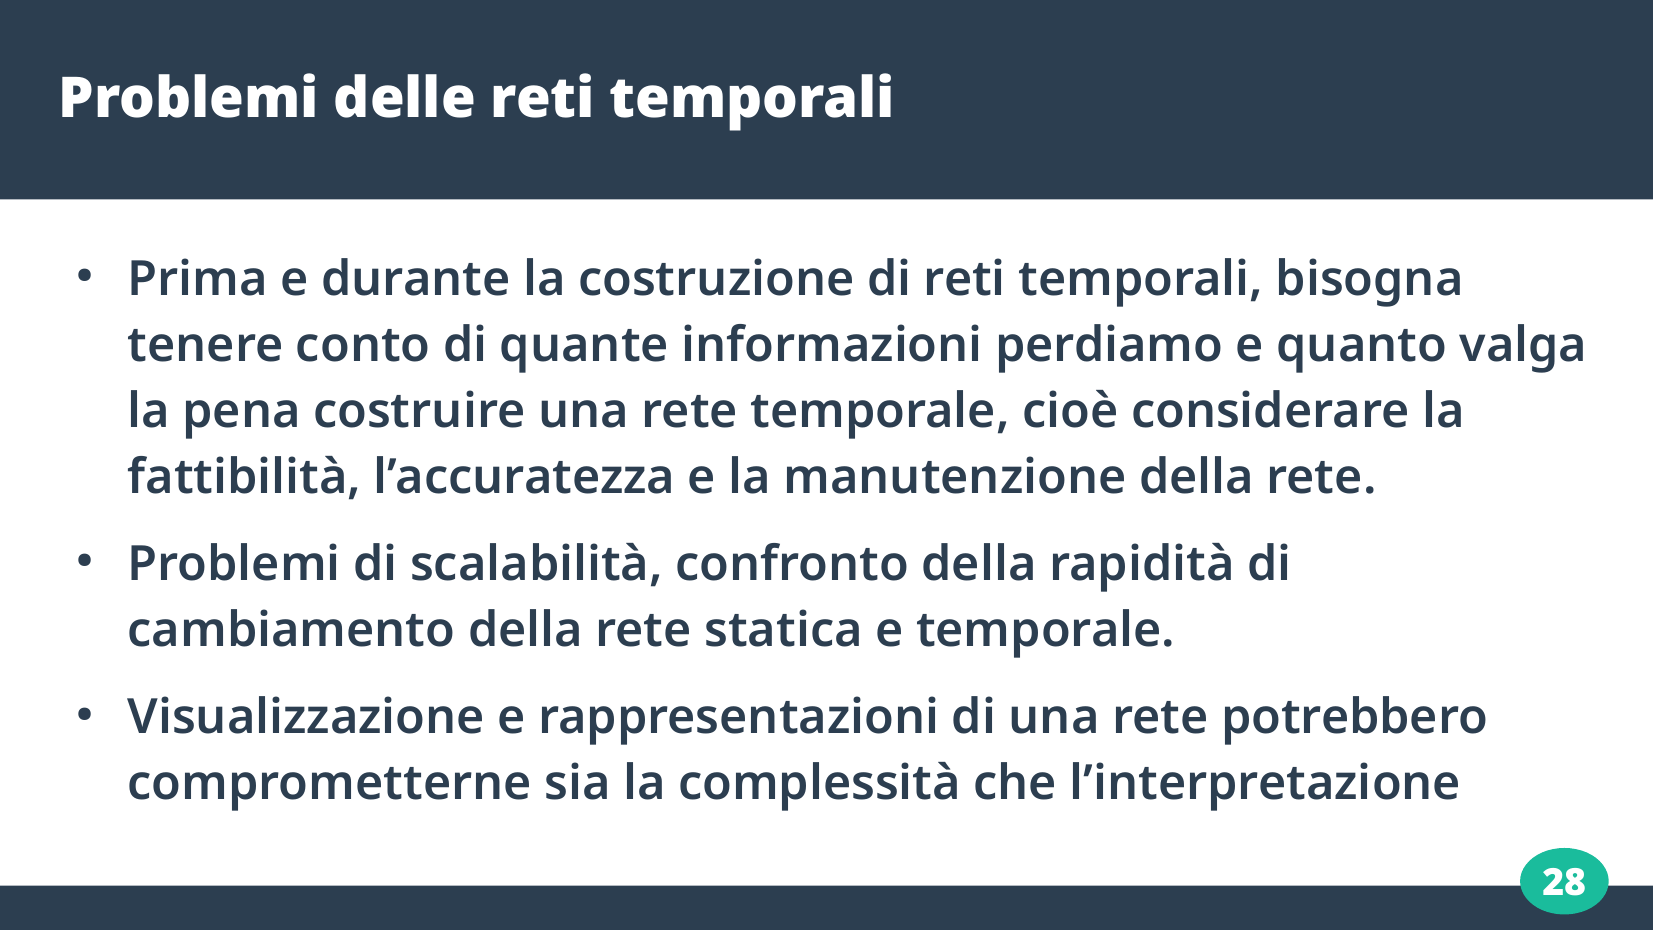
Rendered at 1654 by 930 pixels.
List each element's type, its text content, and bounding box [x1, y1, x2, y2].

title Problemi delle reti temporali [58, 36, 1594, 155]
list Prima e durante la costruzione di reti temporali, bisogna tenere conto di quante informazioni perdiamo e quanto valga la pena costruire una rete temporale, cioè considerare la fattibilità, l’accuratezza e la manutenzione della rete. Problemi di scalabilità, confronto della rapidità di cambiamento della rete statica e temporale. Visualizzazione e rappresentazioni di una rete potrebbero comprometterne sia la complessità che l’interpretazione [58, 243, 1594, 864]
